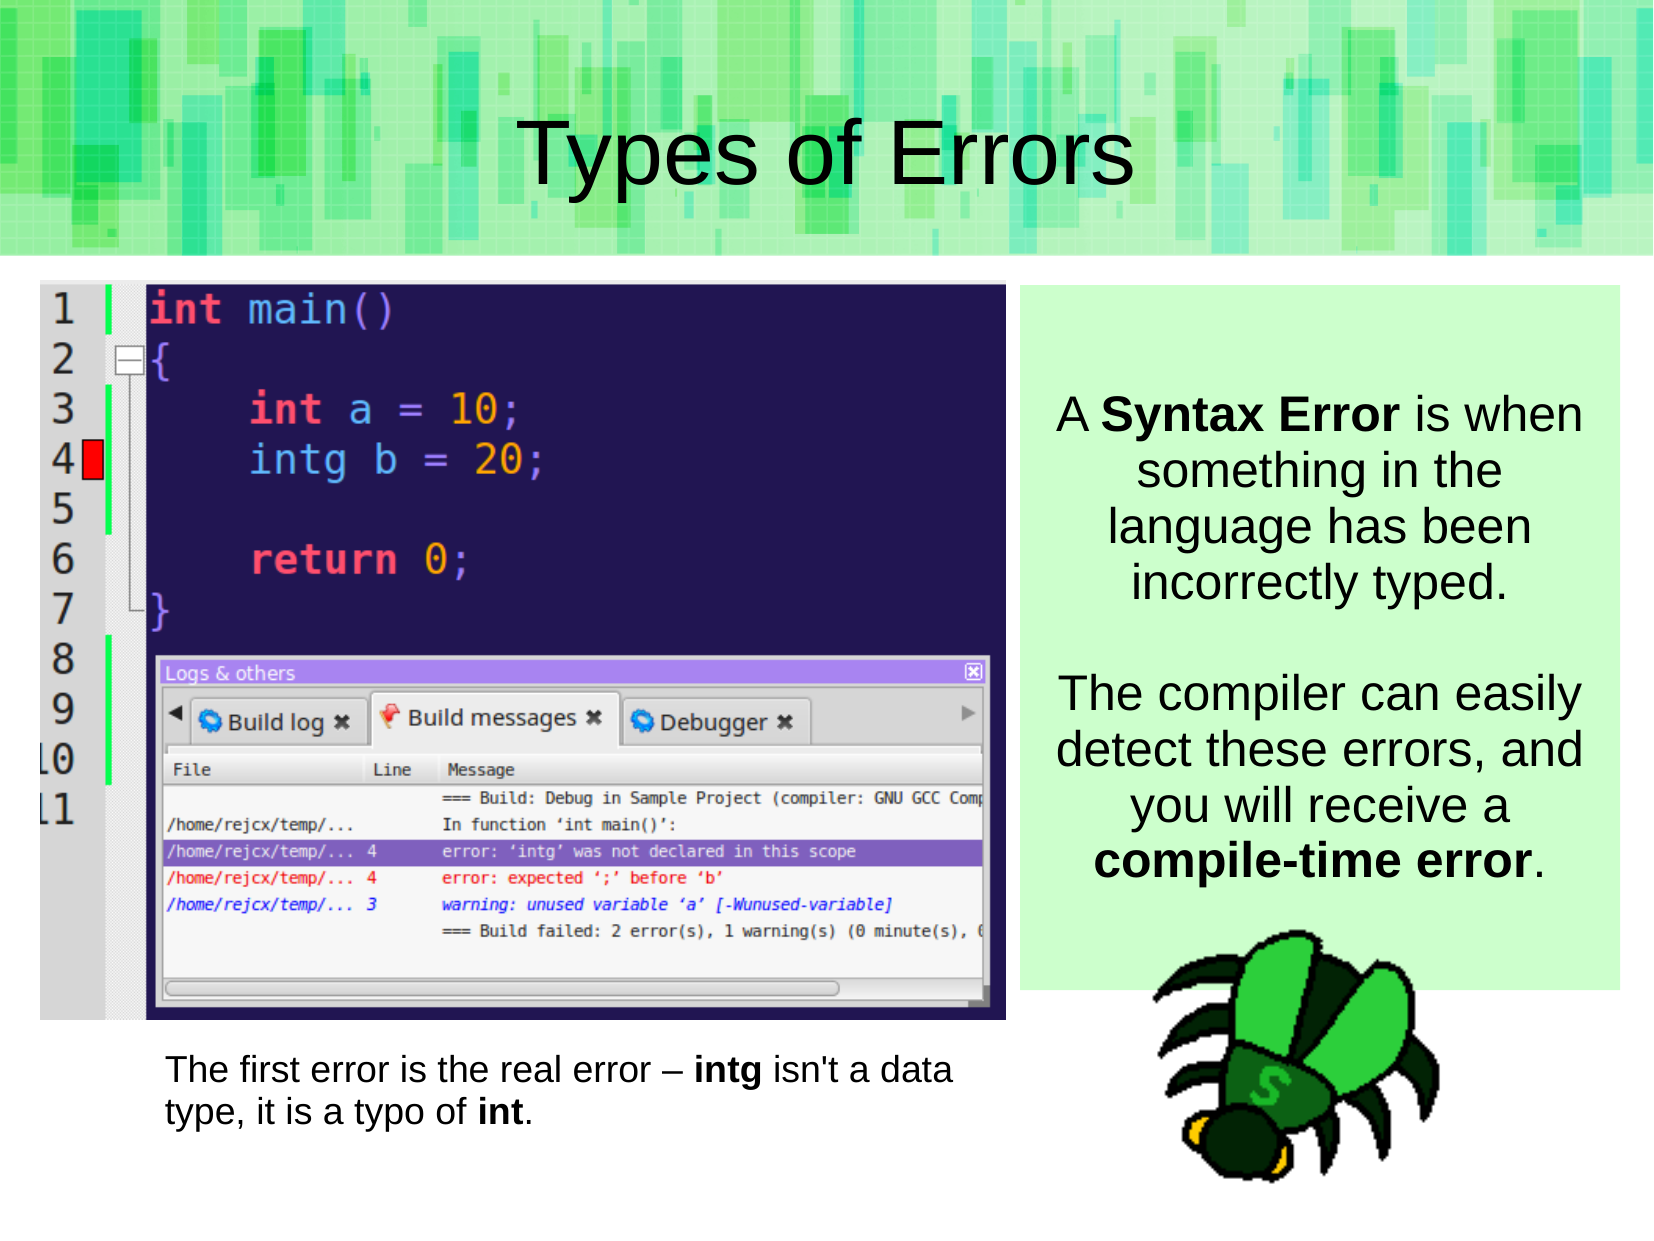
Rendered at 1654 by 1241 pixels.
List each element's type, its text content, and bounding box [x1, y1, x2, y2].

picture [0, 0, 1654, 1241]
text_box The first error is the real error – intg isn't a data type, it is a typo of int. [150, 1041, 976, 1141]
title Types of Errors [82, 49, 1571, 257]
text_box A Syntax Error is when something in the language has been incorrectly typed. The compiler can easily detect these errors, and you will receive a compile-time error. [1020, 285, 1621, 991]
